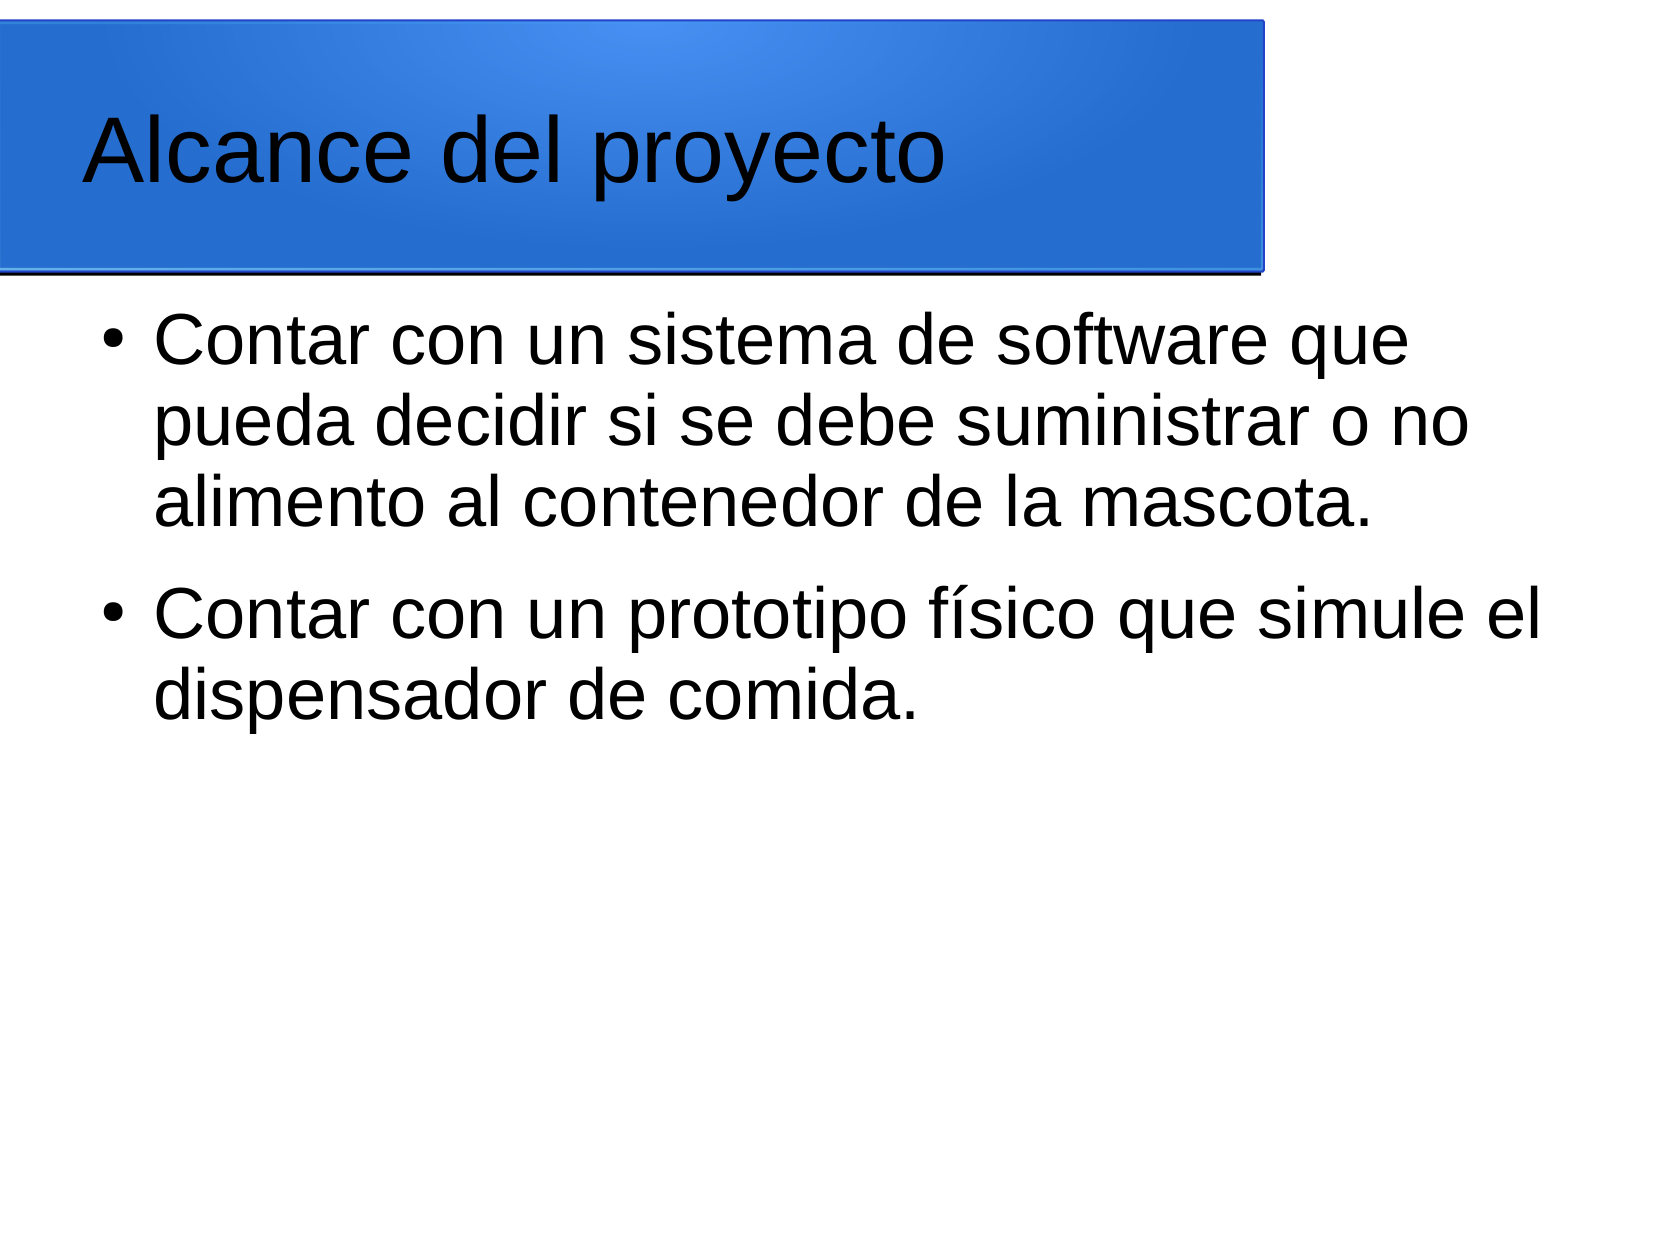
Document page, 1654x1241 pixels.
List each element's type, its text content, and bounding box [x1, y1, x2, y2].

title Alcance del proyecto [82, 47, 1235, 252]
list Contar con un sistema de software que pueda decidir si se debe suministrar o no alimento al contenedor de la mascota. Contar con un prototipo físico que simule el dispensador de comida. [82, 299, 1571, 1019]
